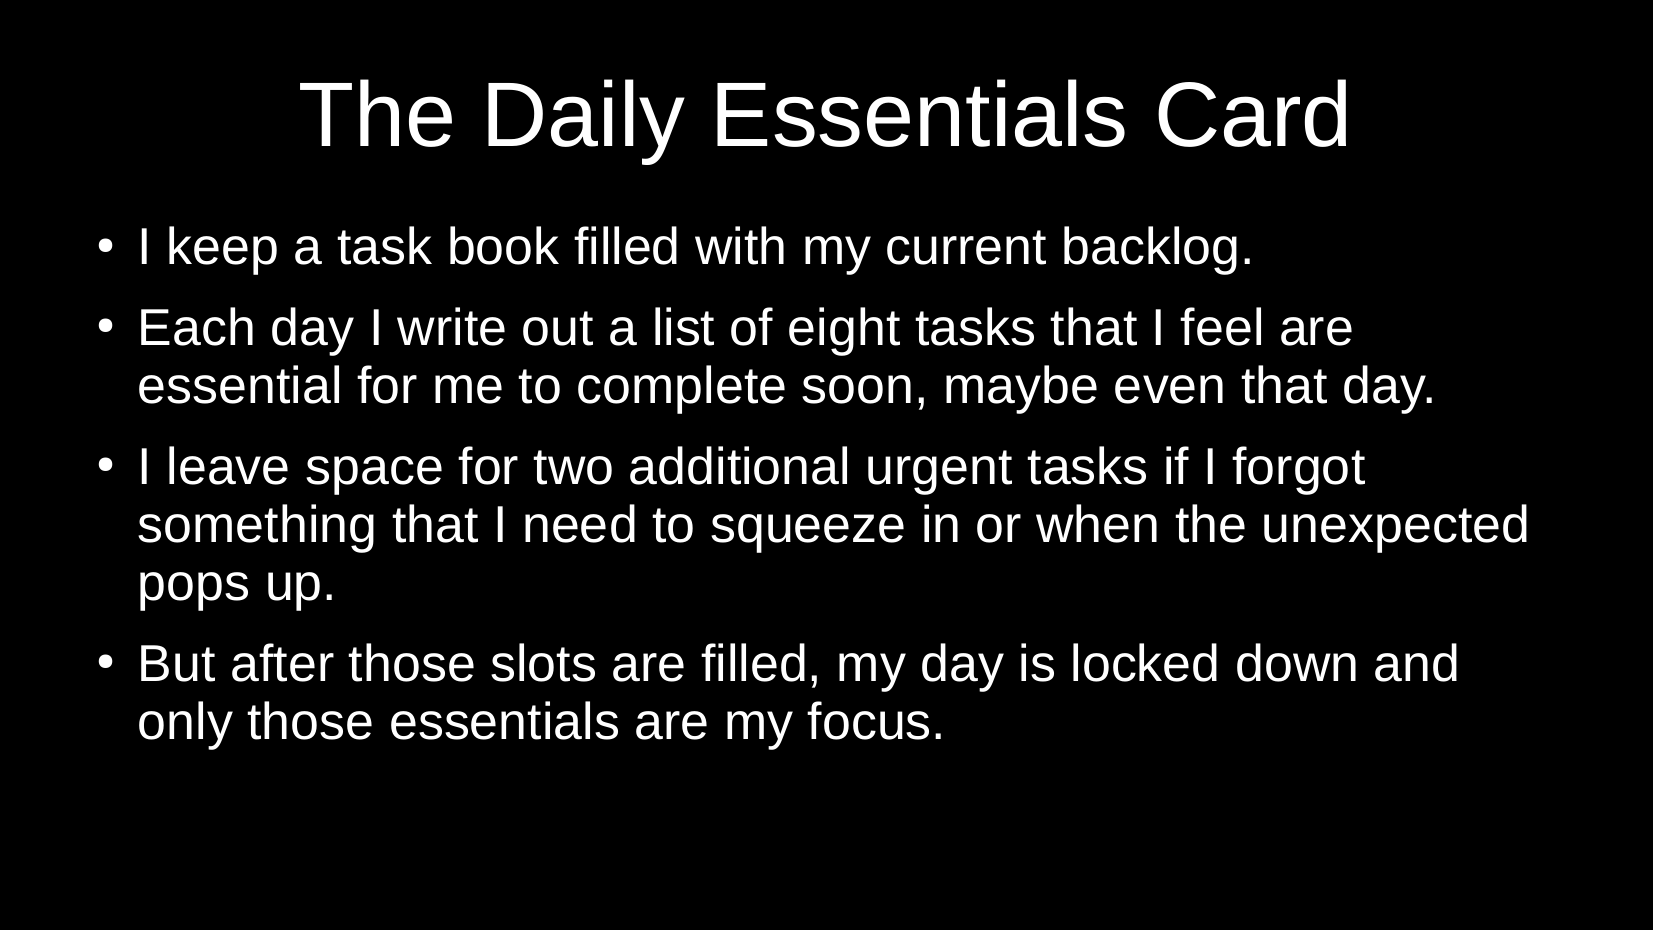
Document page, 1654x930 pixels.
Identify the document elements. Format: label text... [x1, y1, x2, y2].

list I keep a task book filled with my current backlog. Each day I write out a list of eight tasks that I feel are essential for me to complete soon, maybe even that day. I leave space for two additional urgent tasks if I forgot something that I need to squeeze in or when the unexpected pops up. But after those slots are filled, my day is locked down and only those essentials are my focus. [82, 217, 1571, 757]
title The Daily Essentials Card [82, 37, 1571, 193]
